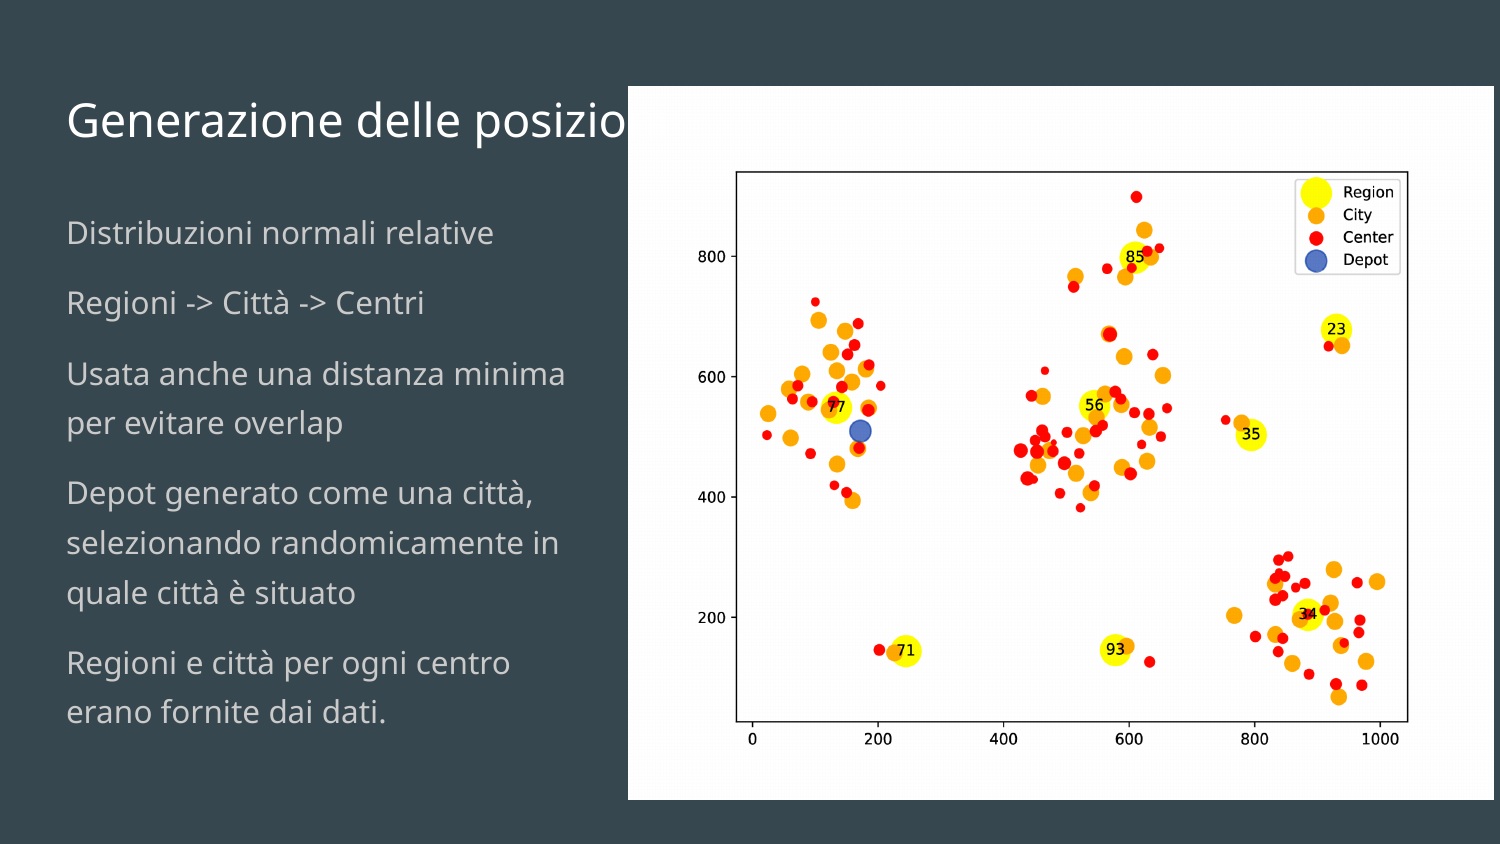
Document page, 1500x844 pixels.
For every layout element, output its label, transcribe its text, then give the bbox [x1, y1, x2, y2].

title Generazione delle posizioni [51, 72, 1449, 167]
list Distribuzioni normali relative Regioni -> Città -> Centri Usata anche una distanza minima per evitare overlap Depot generato come una città, selezionando randomicamente in quale città è situato Regioni e città per ogni centro erano fornite dai dati. [51, 189, 609, 750]
picture [628, 86, 1494, 800]
